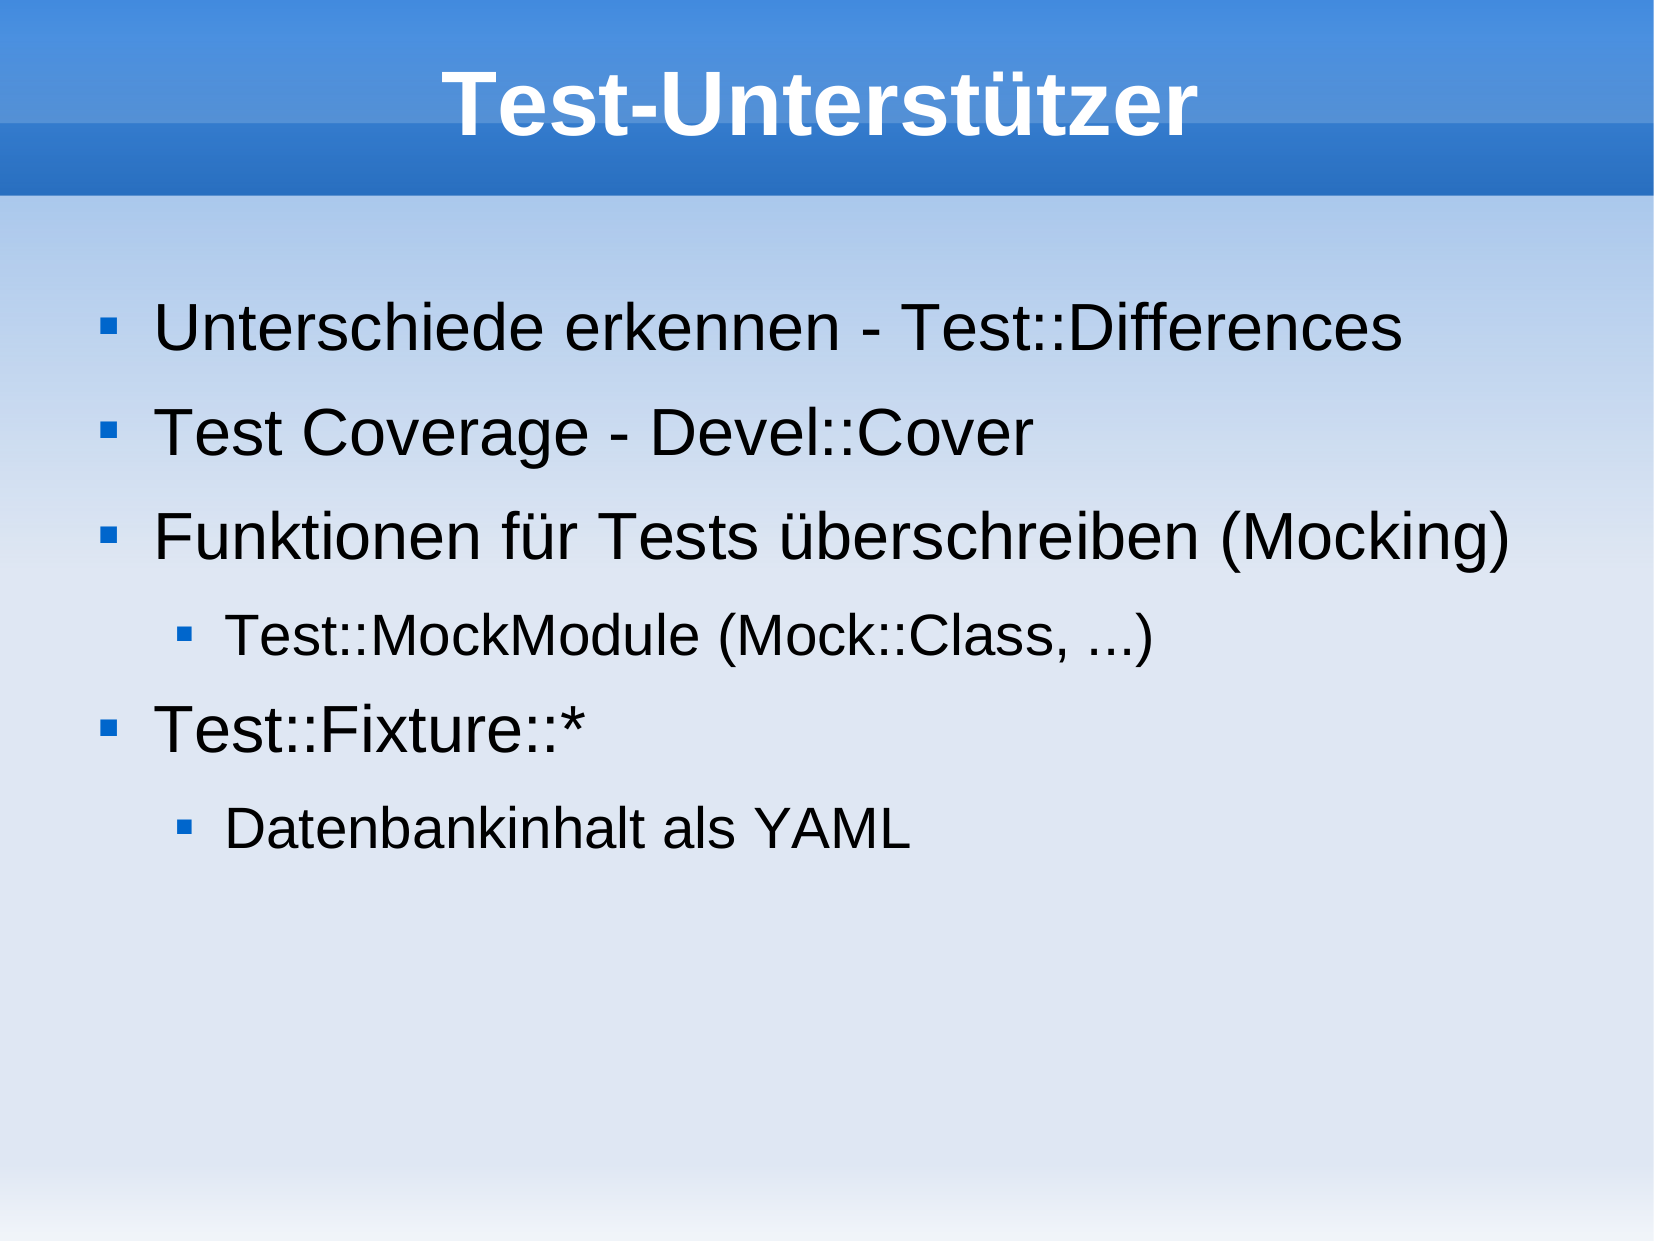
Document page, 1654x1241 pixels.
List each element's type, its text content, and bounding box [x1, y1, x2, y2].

list Unterschiede erkennen - Test::Differences Test Coverage - Devel::Cover Funktionen für Tests überschreiben (Mocking) Test::MockModule (Mock::Class, ...) Test::Fixture::* Datenbankinhalt als YAML [82, 290, 1571, 1094]
title Test-Unterstützer [76, 7, 1565, 200]
picture [0, 0, 1654, 1241]
